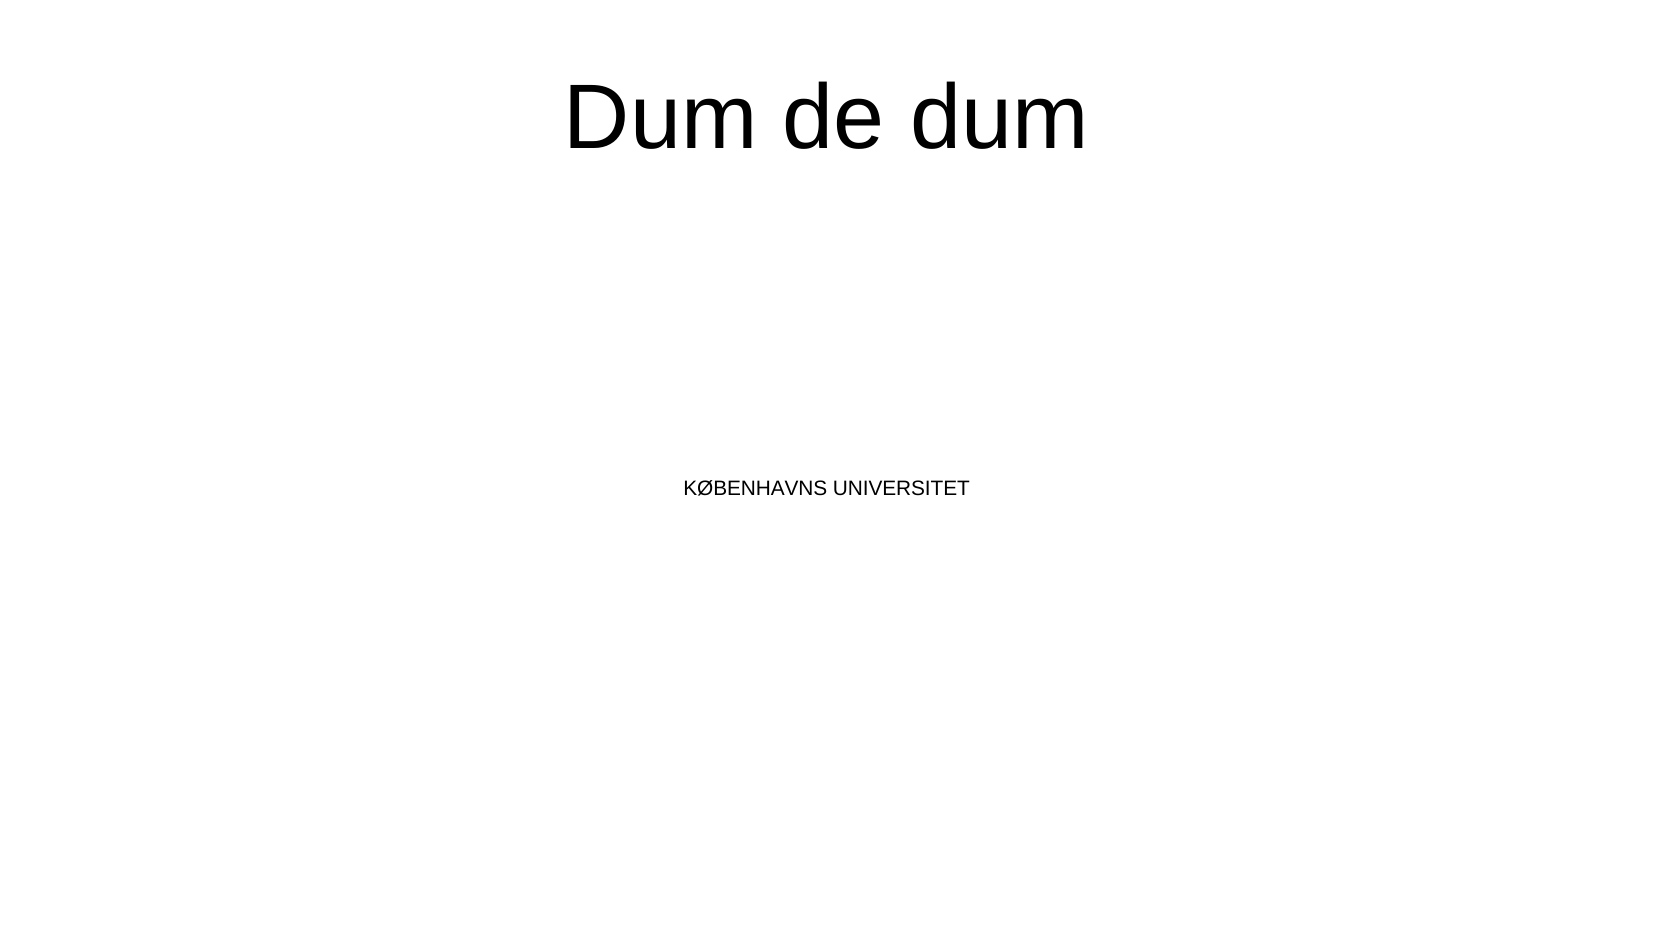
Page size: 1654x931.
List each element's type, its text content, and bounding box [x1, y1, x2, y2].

subtitle KØBENHAVNS UNIVERSITET [82, 217, 1571, 758]
title Dum de dum [82, 36, 1571, 193]
